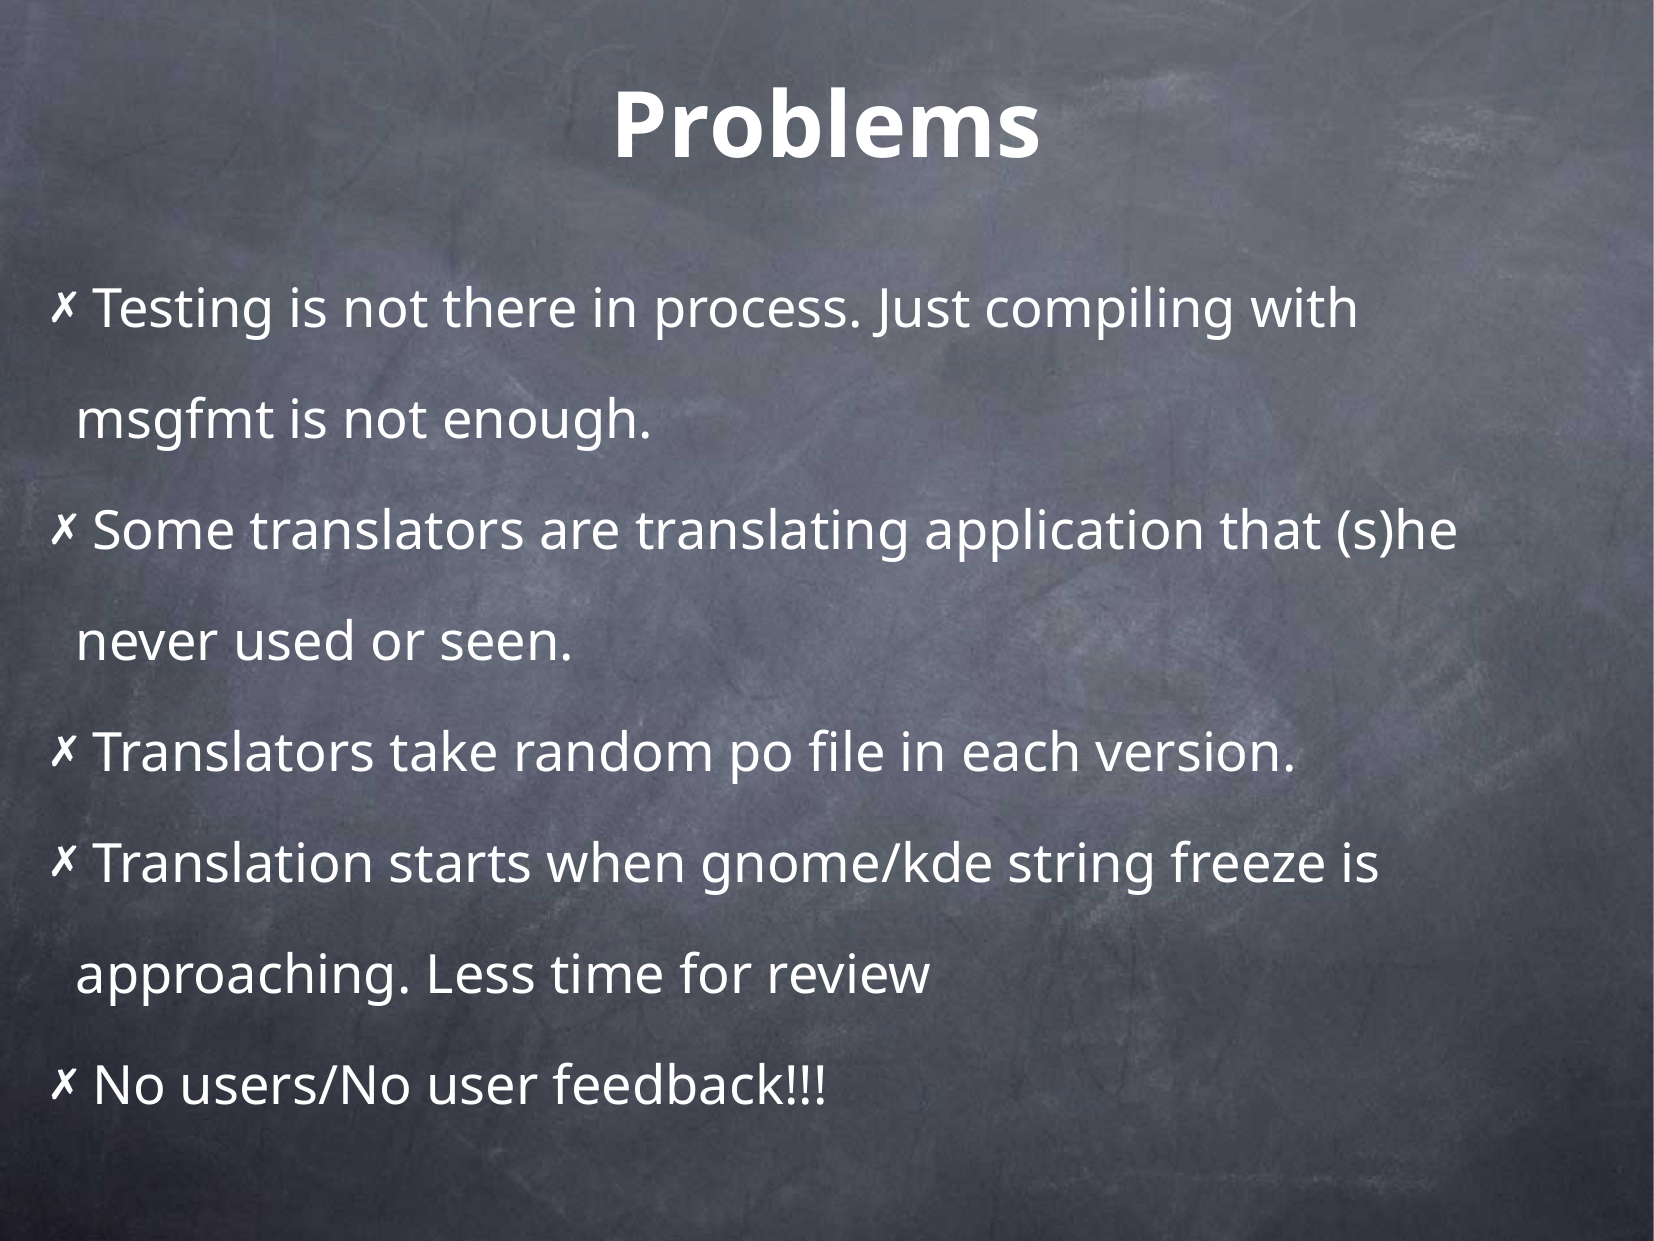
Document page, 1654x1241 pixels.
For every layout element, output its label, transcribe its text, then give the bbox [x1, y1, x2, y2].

picture [0, 0, 1654, 1241]
text_box Testing is not there in process. Just compiling with msgfmt is not enough. Some translators are translating application that (s)he never used or seen. Translators take random po file in each version. Translation starts when gnome/kde string freeze is approaching. Less time for review No users/No user feedback!!! [37, 225, 1576, 1149]
title Problems [82, 56, 1571, 188]
